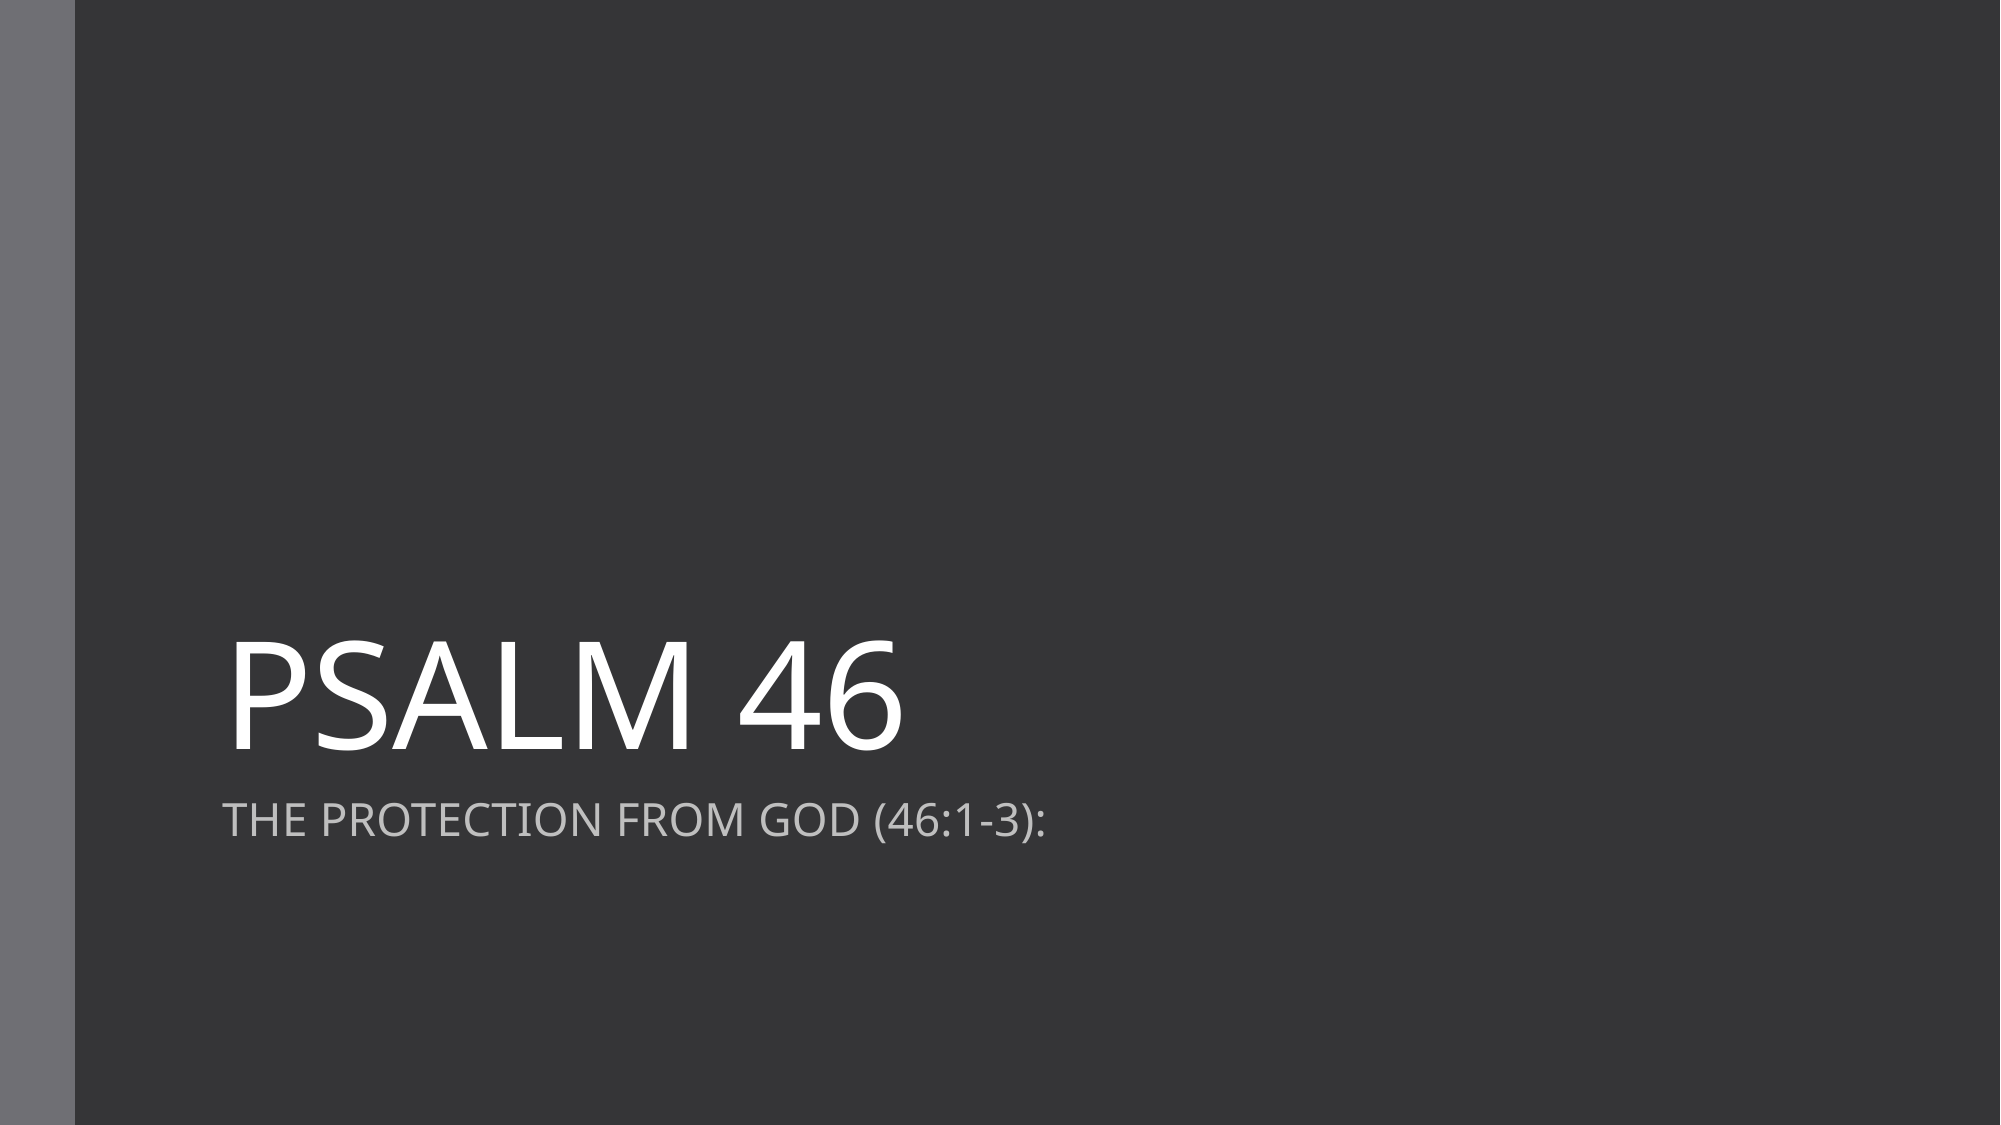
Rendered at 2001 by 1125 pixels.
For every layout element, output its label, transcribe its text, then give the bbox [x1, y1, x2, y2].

subtitle THE PROTECTION FROM GOD (46:1-3): [206, 787, 1752, 1066]
title PSALM 46 [206, 124, 1752, 787]
